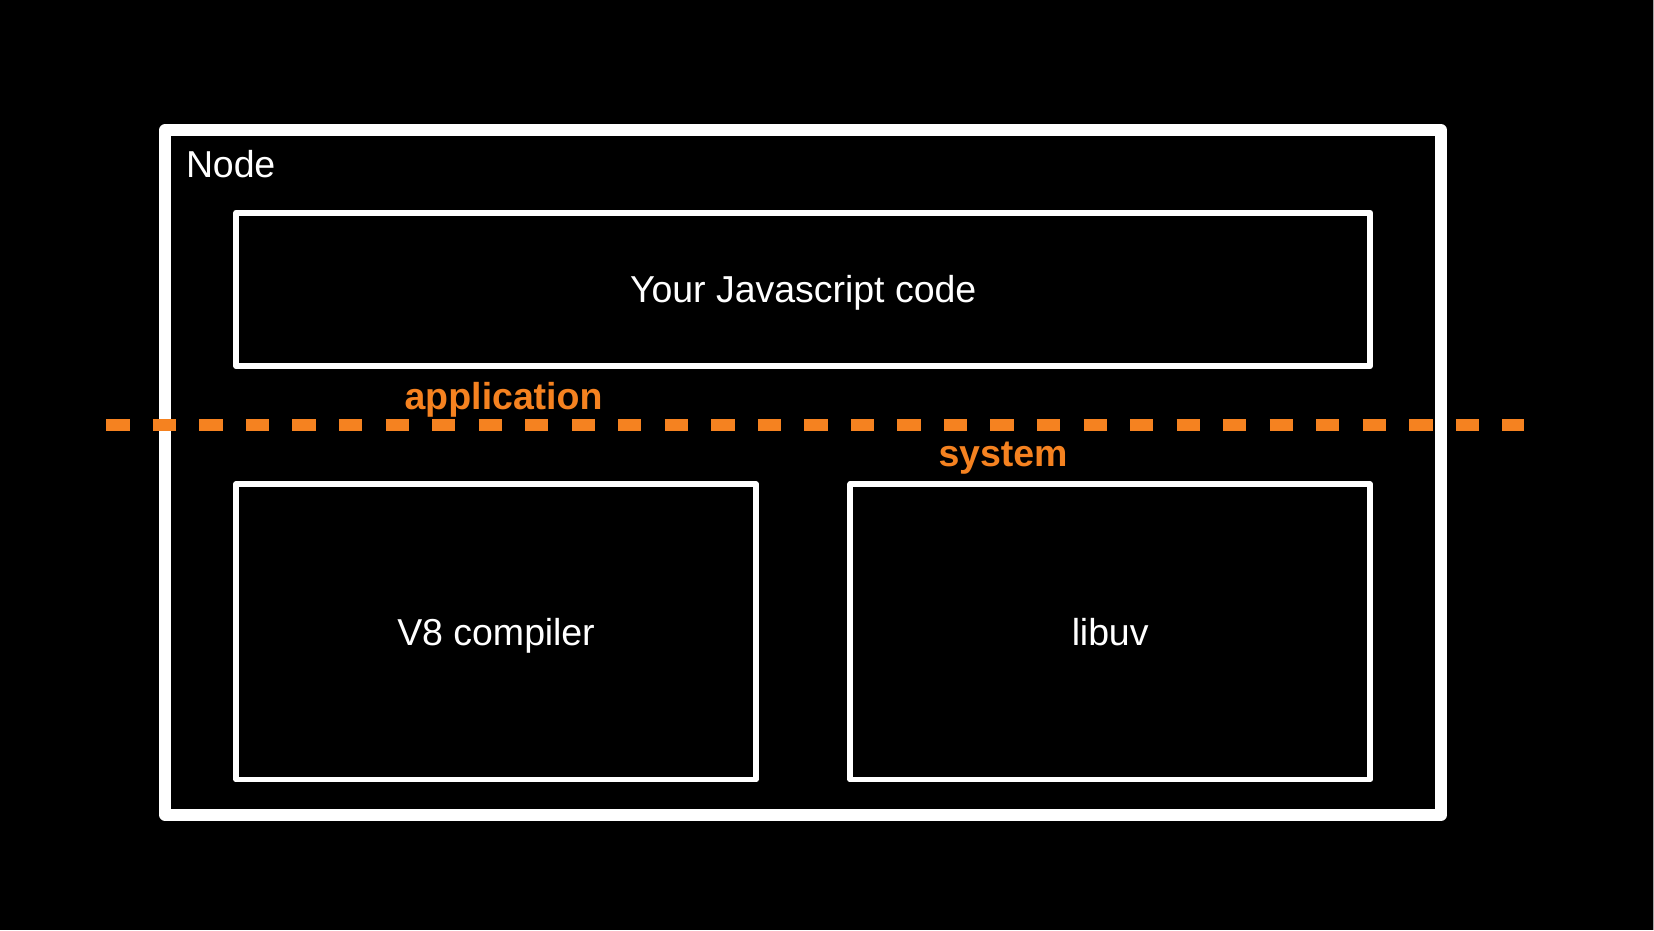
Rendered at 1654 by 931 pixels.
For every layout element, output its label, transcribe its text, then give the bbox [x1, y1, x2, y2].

text_box libuv [850, 484, 1371, 780]
text_box application [389, 368, 618, 426]
text_box V8 compiler [236, 484, 756, 780]
text_box Node [165, 129, 1441, 815]
text_box system [923, 425, 1083, 483]
text_box Your Javascript code [236, 212, 1371, 367]
